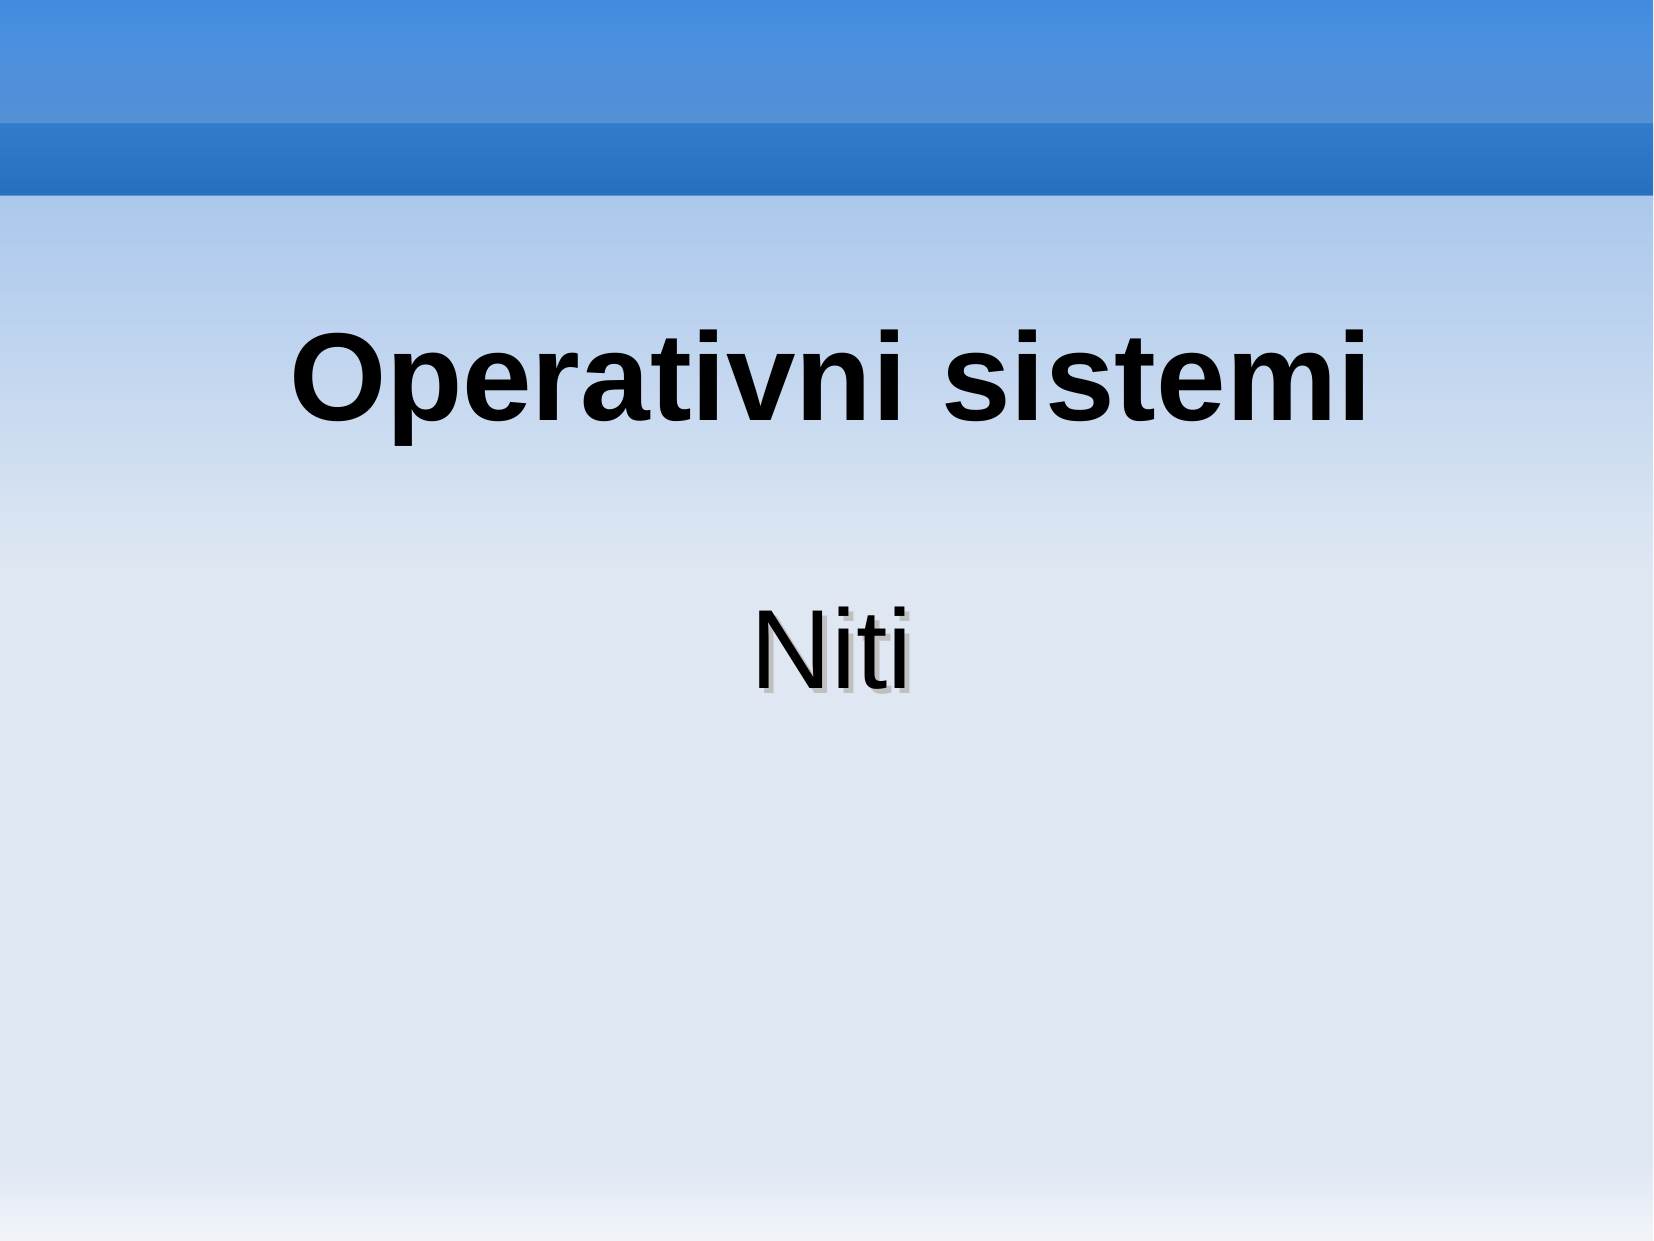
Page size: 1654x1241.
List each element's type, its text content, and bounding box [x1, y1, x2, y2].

title Operativni sistemi Niti [87, 260, 1576, 760]
picture [0, 0, 1654, 1241]
